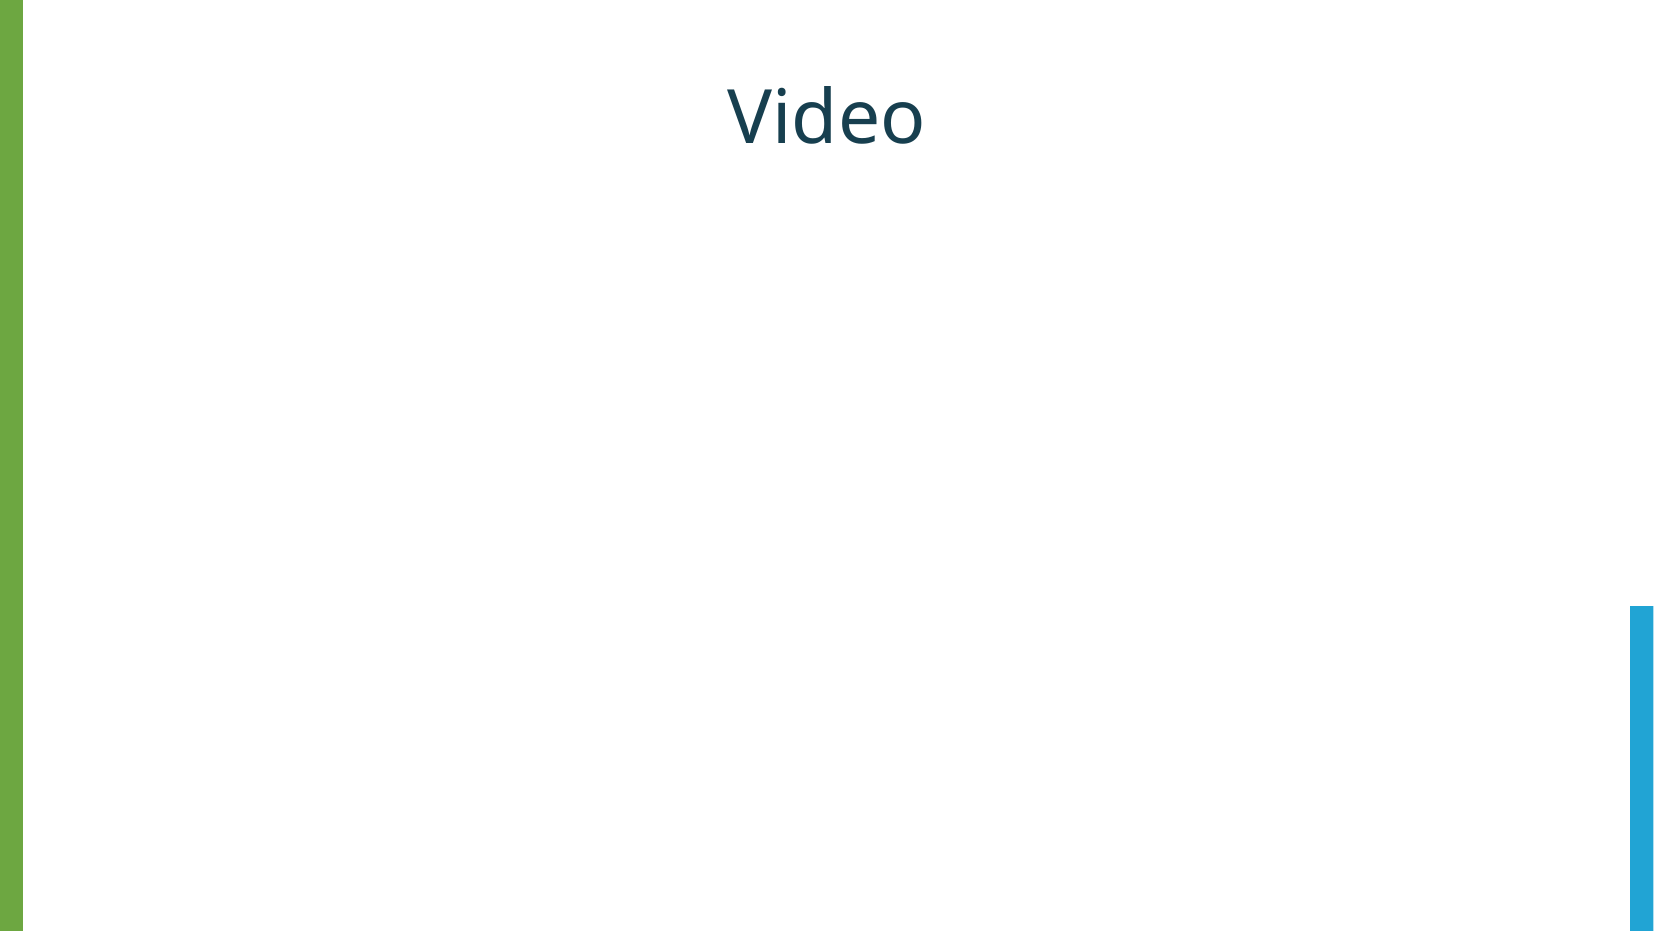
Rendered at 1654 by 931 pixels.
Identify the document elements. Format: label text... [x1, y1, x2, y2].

title Video [82, 37, 1571, 193]
